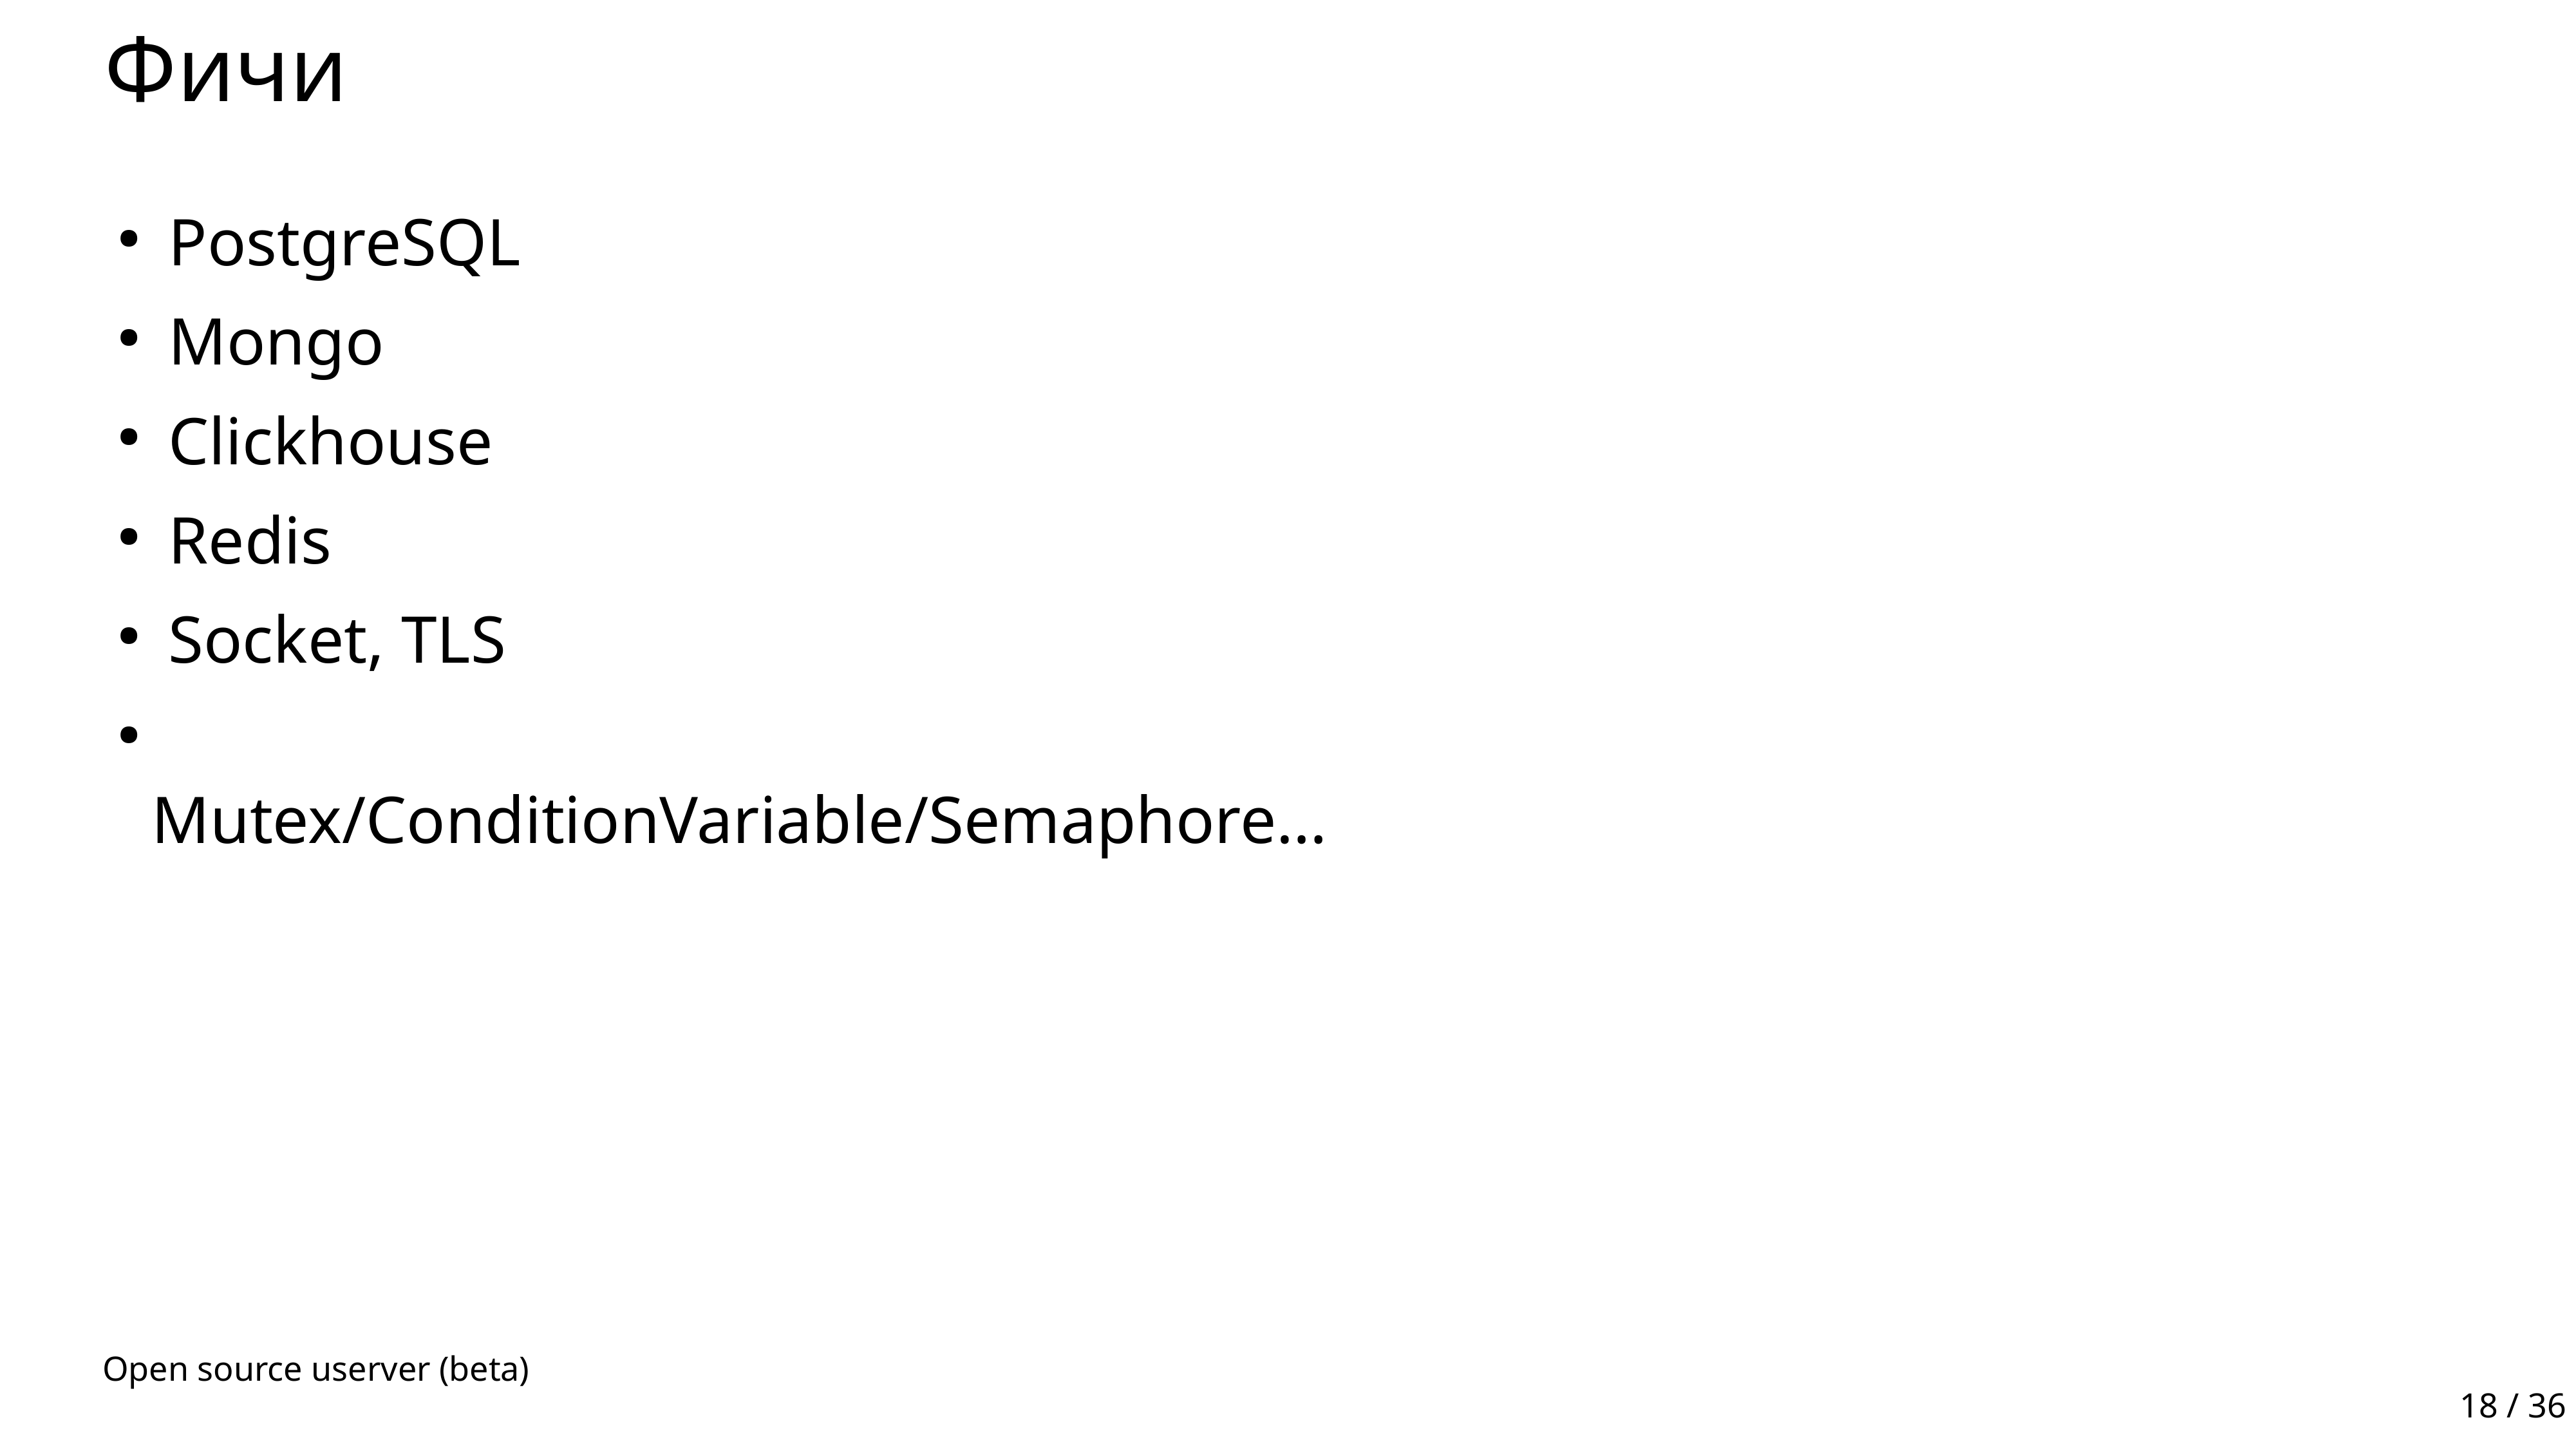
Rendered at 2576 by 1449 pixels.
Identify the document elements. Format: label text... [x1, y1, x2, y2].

list PostgreSQL Mongo Clickhouse Redis Socket, TLS Mutex/ConditionVariable/Semaphore… [97, 193, 1343, 1361]
list <number> / 36 [1479, 1376, 2576, 1431]
title Фичи [95, 19, 2576, 155]
list Open source userver (beta) [93, 1338, 1190, 1393]
